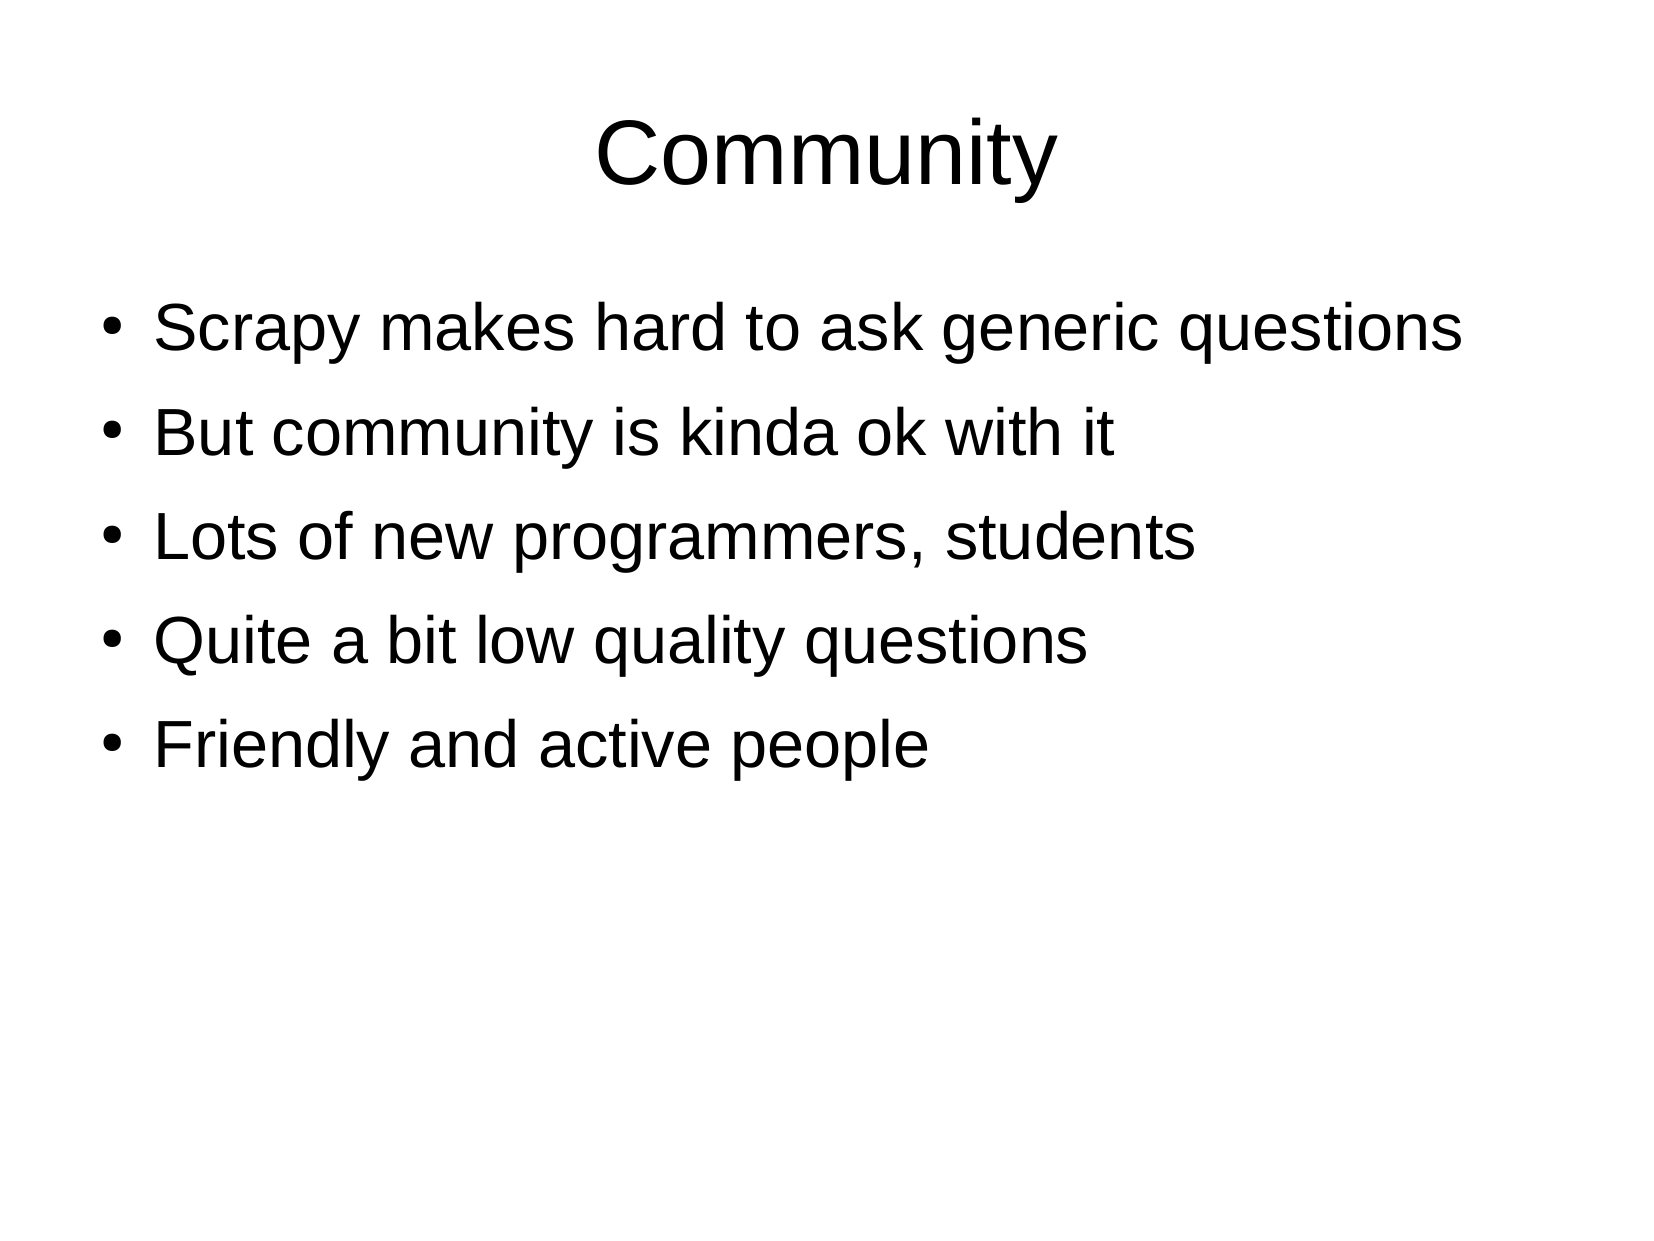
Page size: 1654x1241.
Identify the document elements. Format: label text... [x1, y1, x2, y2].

list Scrapy makes hard to ask generic questions But community is kinda ok with it Lots of new programmers, students Quite a bit low quality questions Friendly and active people [82, 290, 1571, 1010]
title Community [82, 49, 1571, 257]
